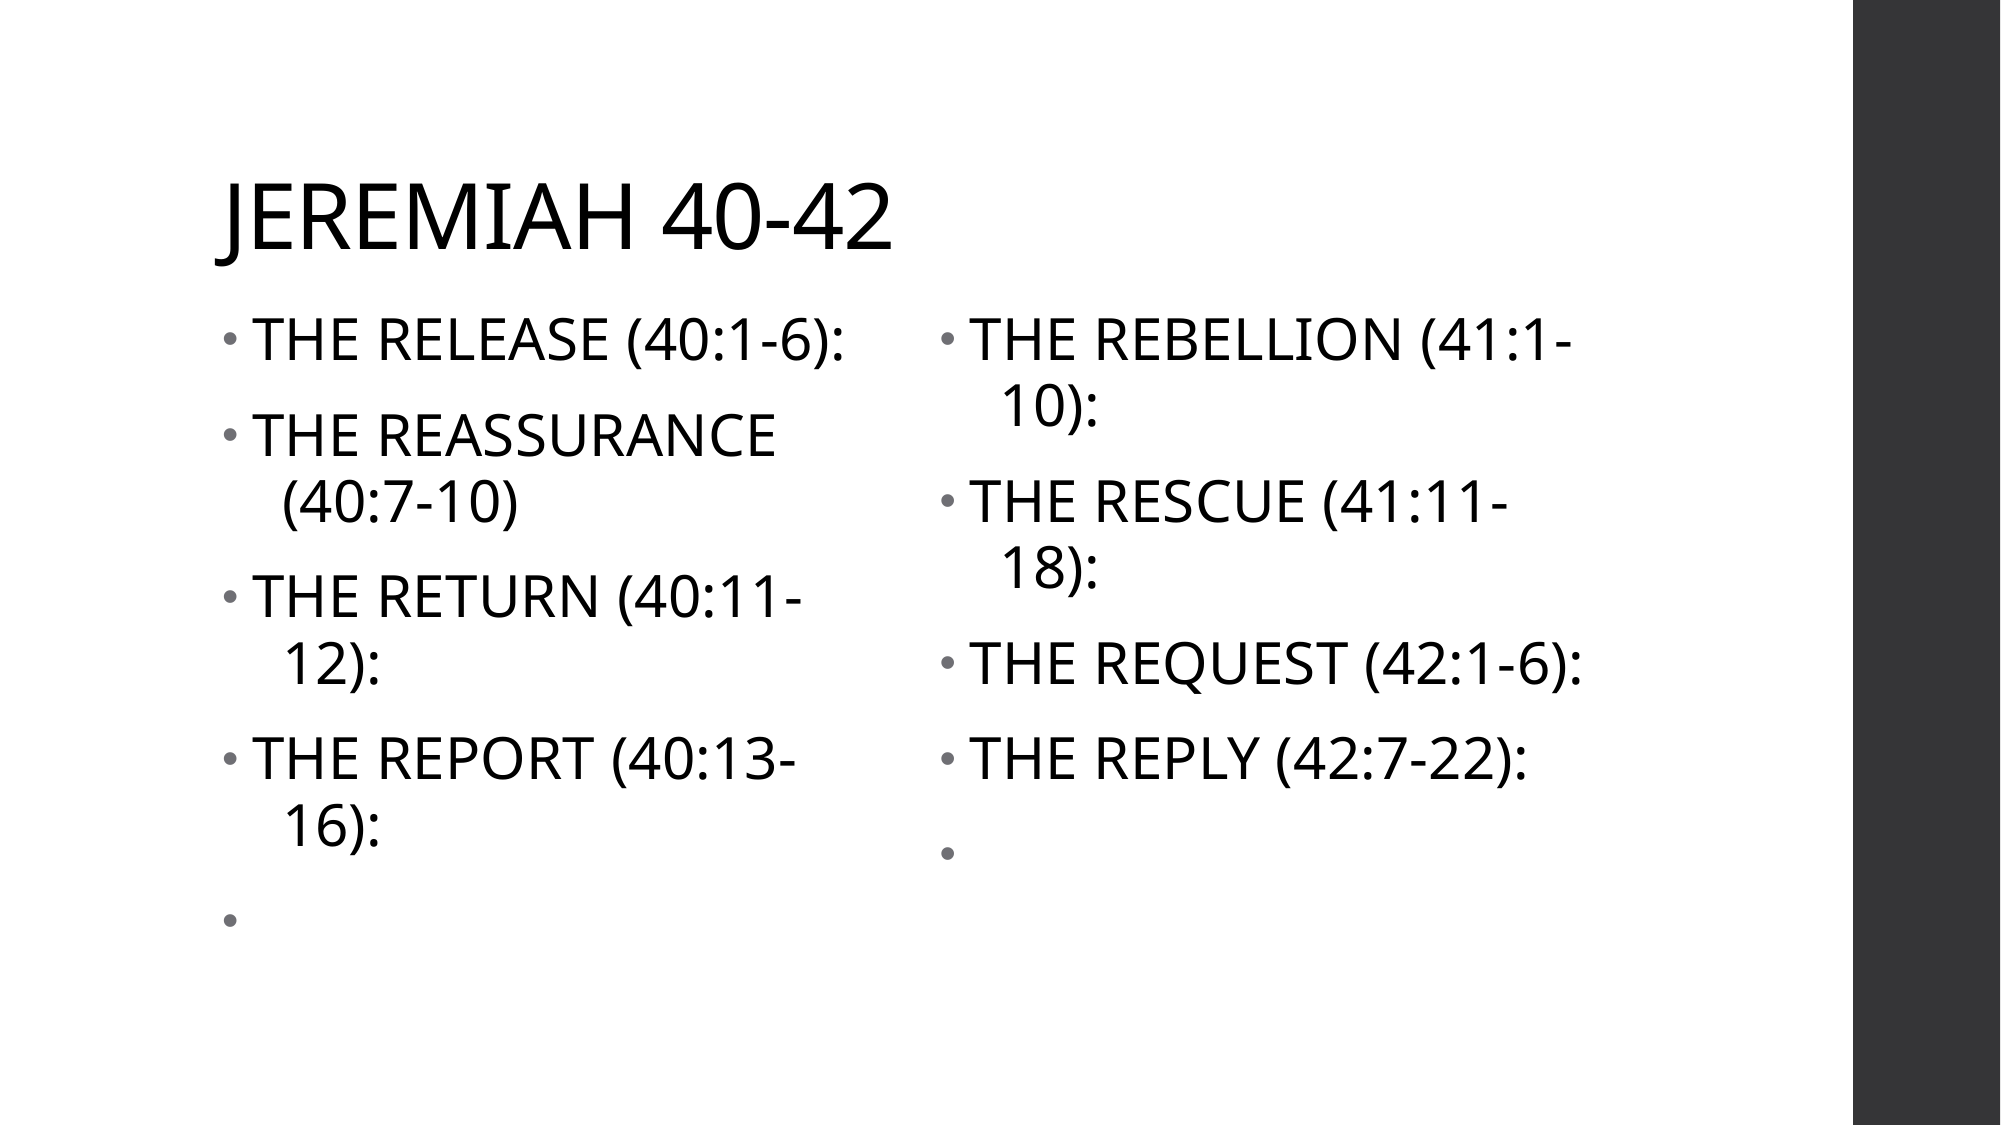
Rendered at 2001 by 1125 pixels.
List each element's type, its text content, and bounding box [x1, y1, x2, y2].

list THE RELEASE (40:1-6): THE REASSURANCE (40:7-10) THE RETURN (40:11-12): THE REPORT (40:13-16): [207, 299, 900, 1014]
title JEREMIAH 40-42 [206, 60, 1797, 278]
list THE REBELLION (41:1-10): THE RESCUE (41:11-18): THE REQUEST (42:1-6): THE REPLY (42:7-22): [924, 299, 1617, 1014]
